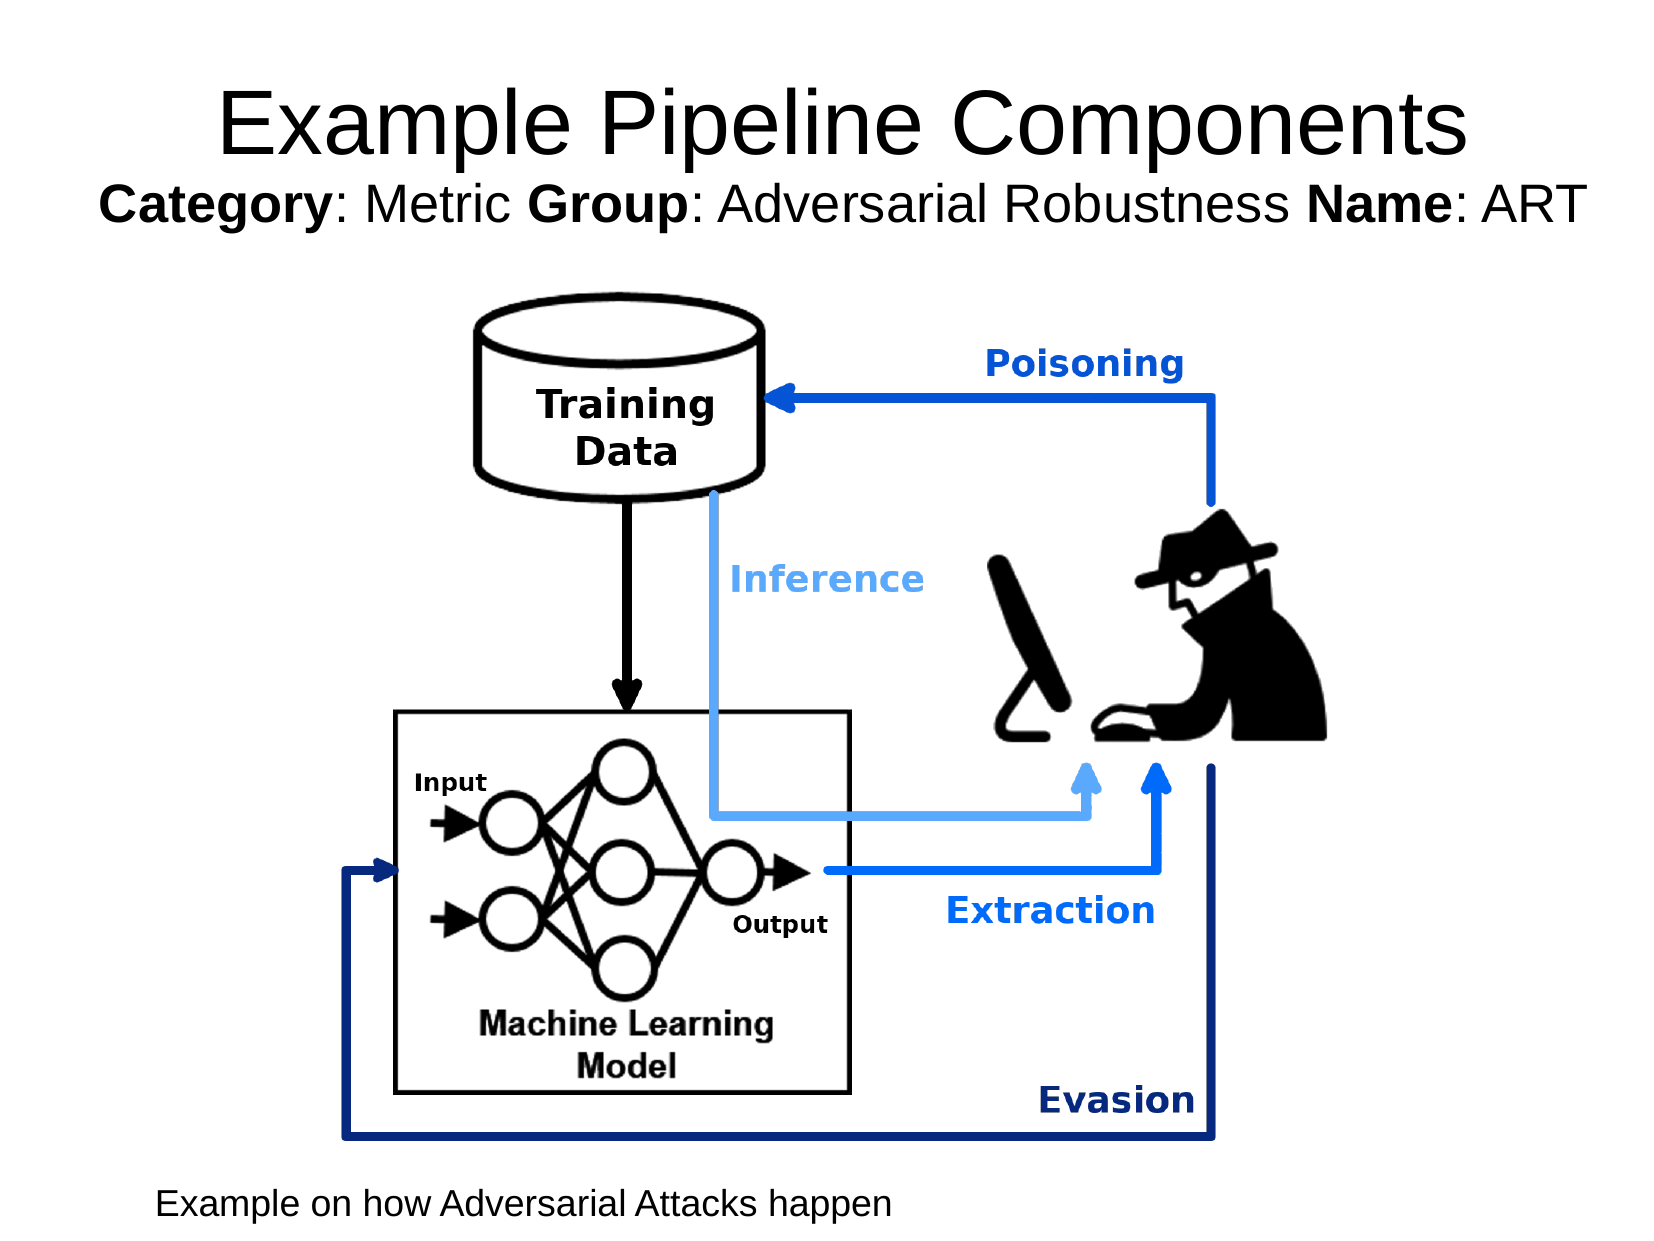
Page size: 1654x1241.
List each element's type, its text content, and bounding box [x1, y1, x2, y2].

picture [300, 262, 1366, 1176]
text_box Example on how Adversarial Attacks happen [139, 1175, 1606, 1232]
title Example Pipeline Components Category: Metric Group: Adversarial Robustness Name: ART [82, 41, 1606, 265]
